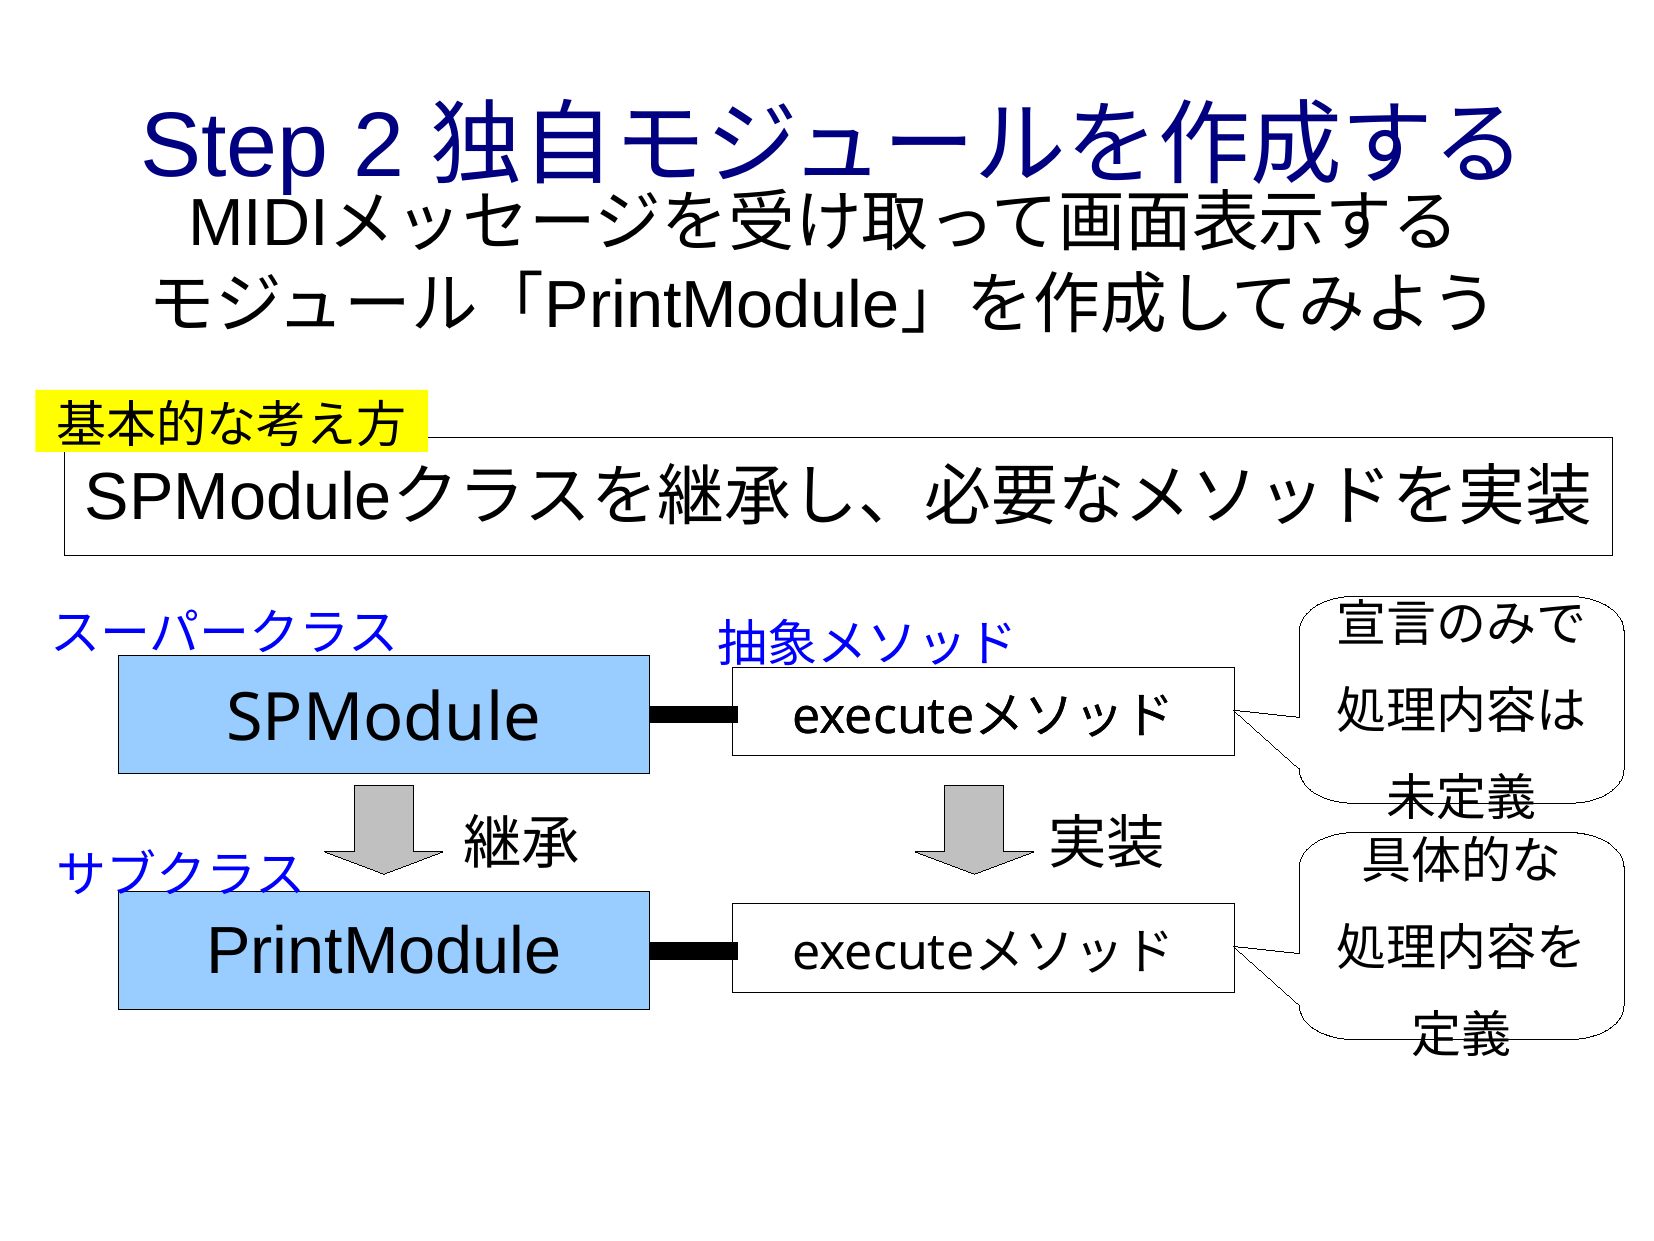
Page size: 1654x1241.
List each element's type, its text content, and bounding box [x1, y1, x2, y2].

text_box [915, 785, 1033, 875]
text_box PrintModule [118, 891, 650, 1010]
text_box 宣言のみで 処理内容は 未定義 [1233, 596, 1625, 804]
text_box executeメソッド [732, 903, 1235, 993]
text_box executeメソッド [732, 667, 1235, 756]
text_box 具体的な 処理内容を 定義 [1233, 832, 1625, 1040]
text_box サブクラス [41, 826, 292, 892]
text_box 実装 [1033, 788, 1180, 863]
title Step 2 独自モジュールを作成する [17, 33, 1648, 154]
text_box 抽象メソッド [702, 596, 981, 662]
list MIDIメッセージを受け取って画面表示する モジュール「PrintModule」を作成してみよう [53, 177, 1595, 355]
text_box SPModule [118, 655, 650, 774]
text_box スーパークラス [35, 584, 382, 650]
text_box SPModuleクラスを継承し、必要なメソッドを実装 [64, 437, 1613, 556]
text_box 基本的な考え方 [35, 389, 429, 452]
text_box [324, 785, 443, 875]
text_box 継承 [448, 788, 595, 862]
